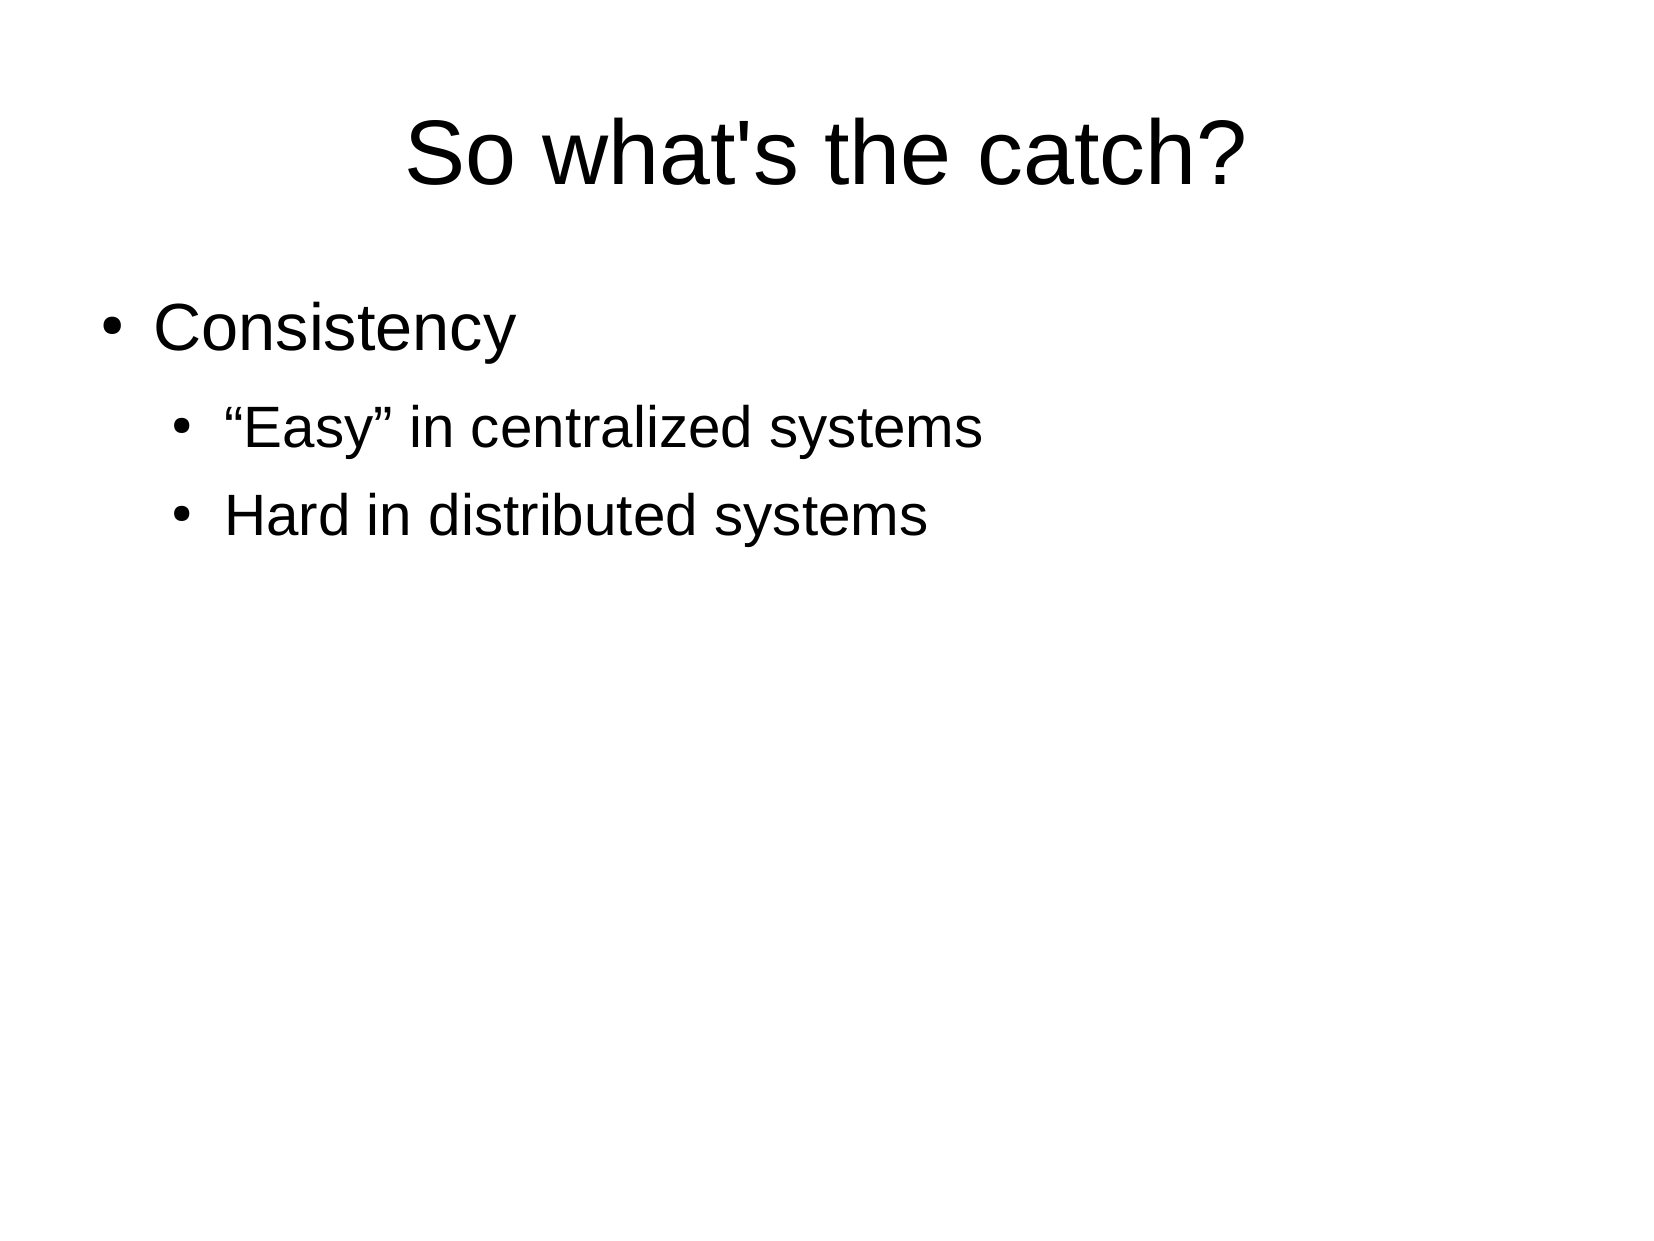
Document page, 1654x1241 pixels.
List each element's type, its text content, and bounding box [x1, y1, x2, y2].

title So what's the catch? [82, 49, 1571, 257]
list Consistency “Easy” in centralized systems Hard in distributed systems [82, 290, 1571, 1109]
